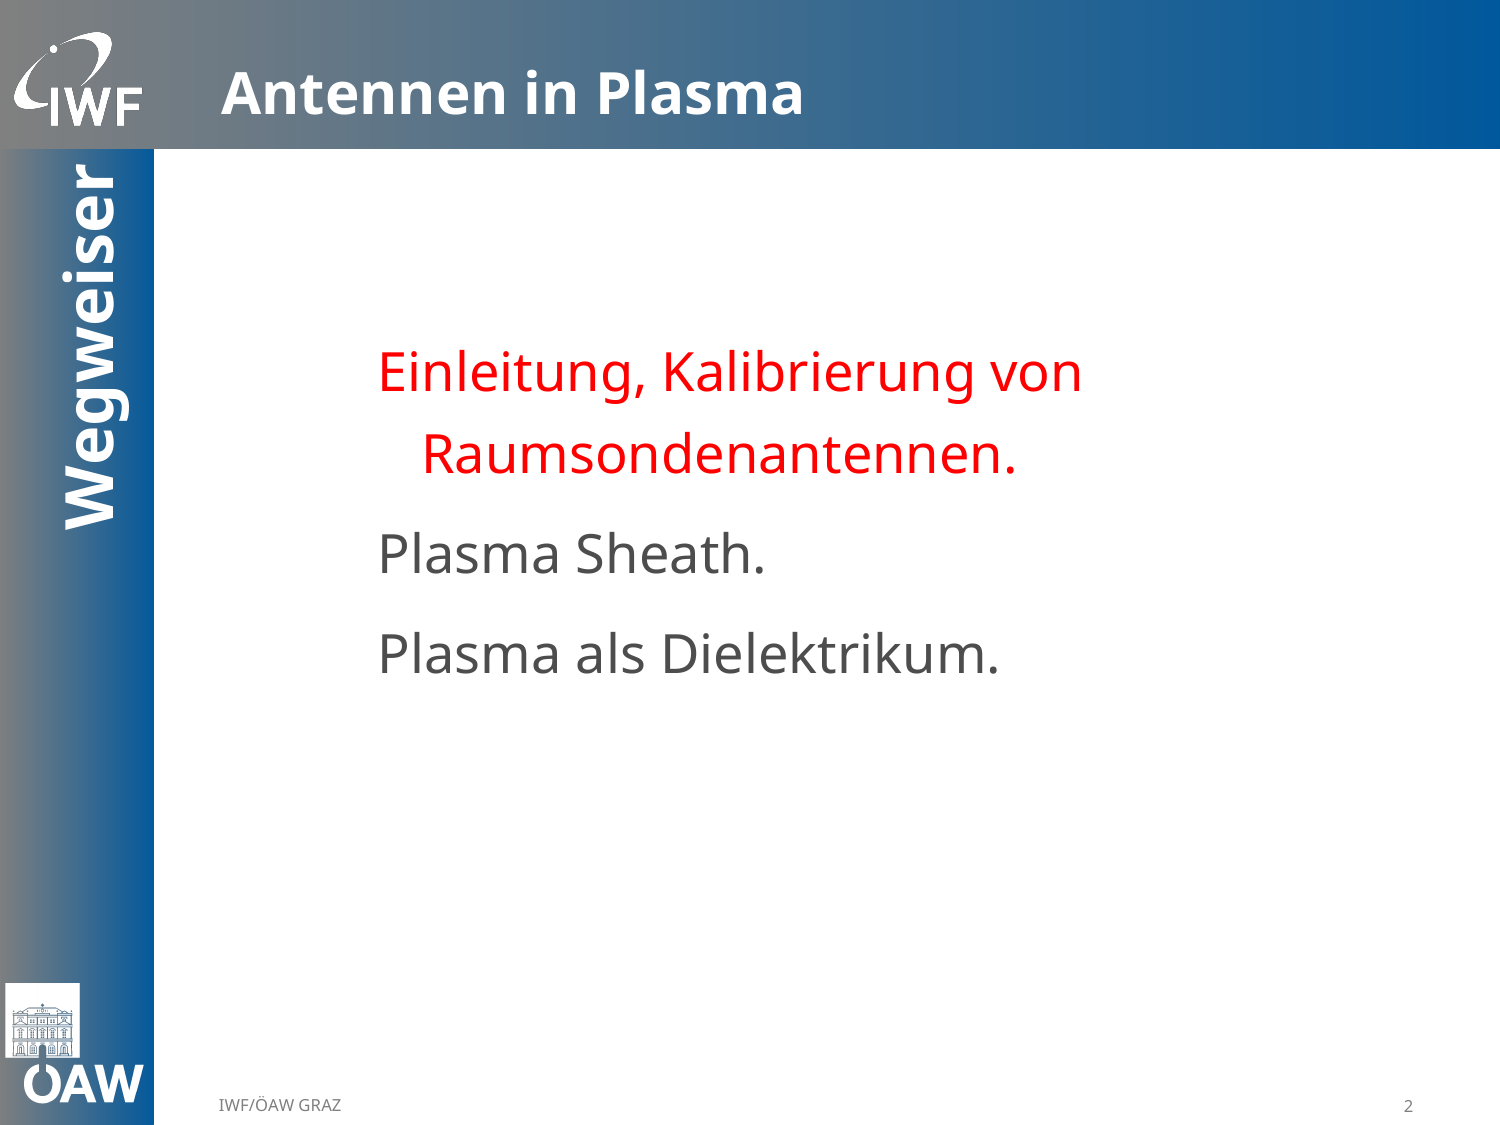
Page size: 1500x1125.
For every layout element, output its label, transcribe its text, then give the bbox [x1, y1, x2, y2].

text_box Wegweiser [29, 148, 154, 959]
picture [5, 983, 154, 1105]
title Antennen in Plasma [206, 42, 1459, 149]
picture [8, 32, 154, 132]
list Einleitung, Kalibrierung von Raumsondenantennen. Plasma Sheath. Plasma als Dielektrikum. [377, 326, 1500, 762]
